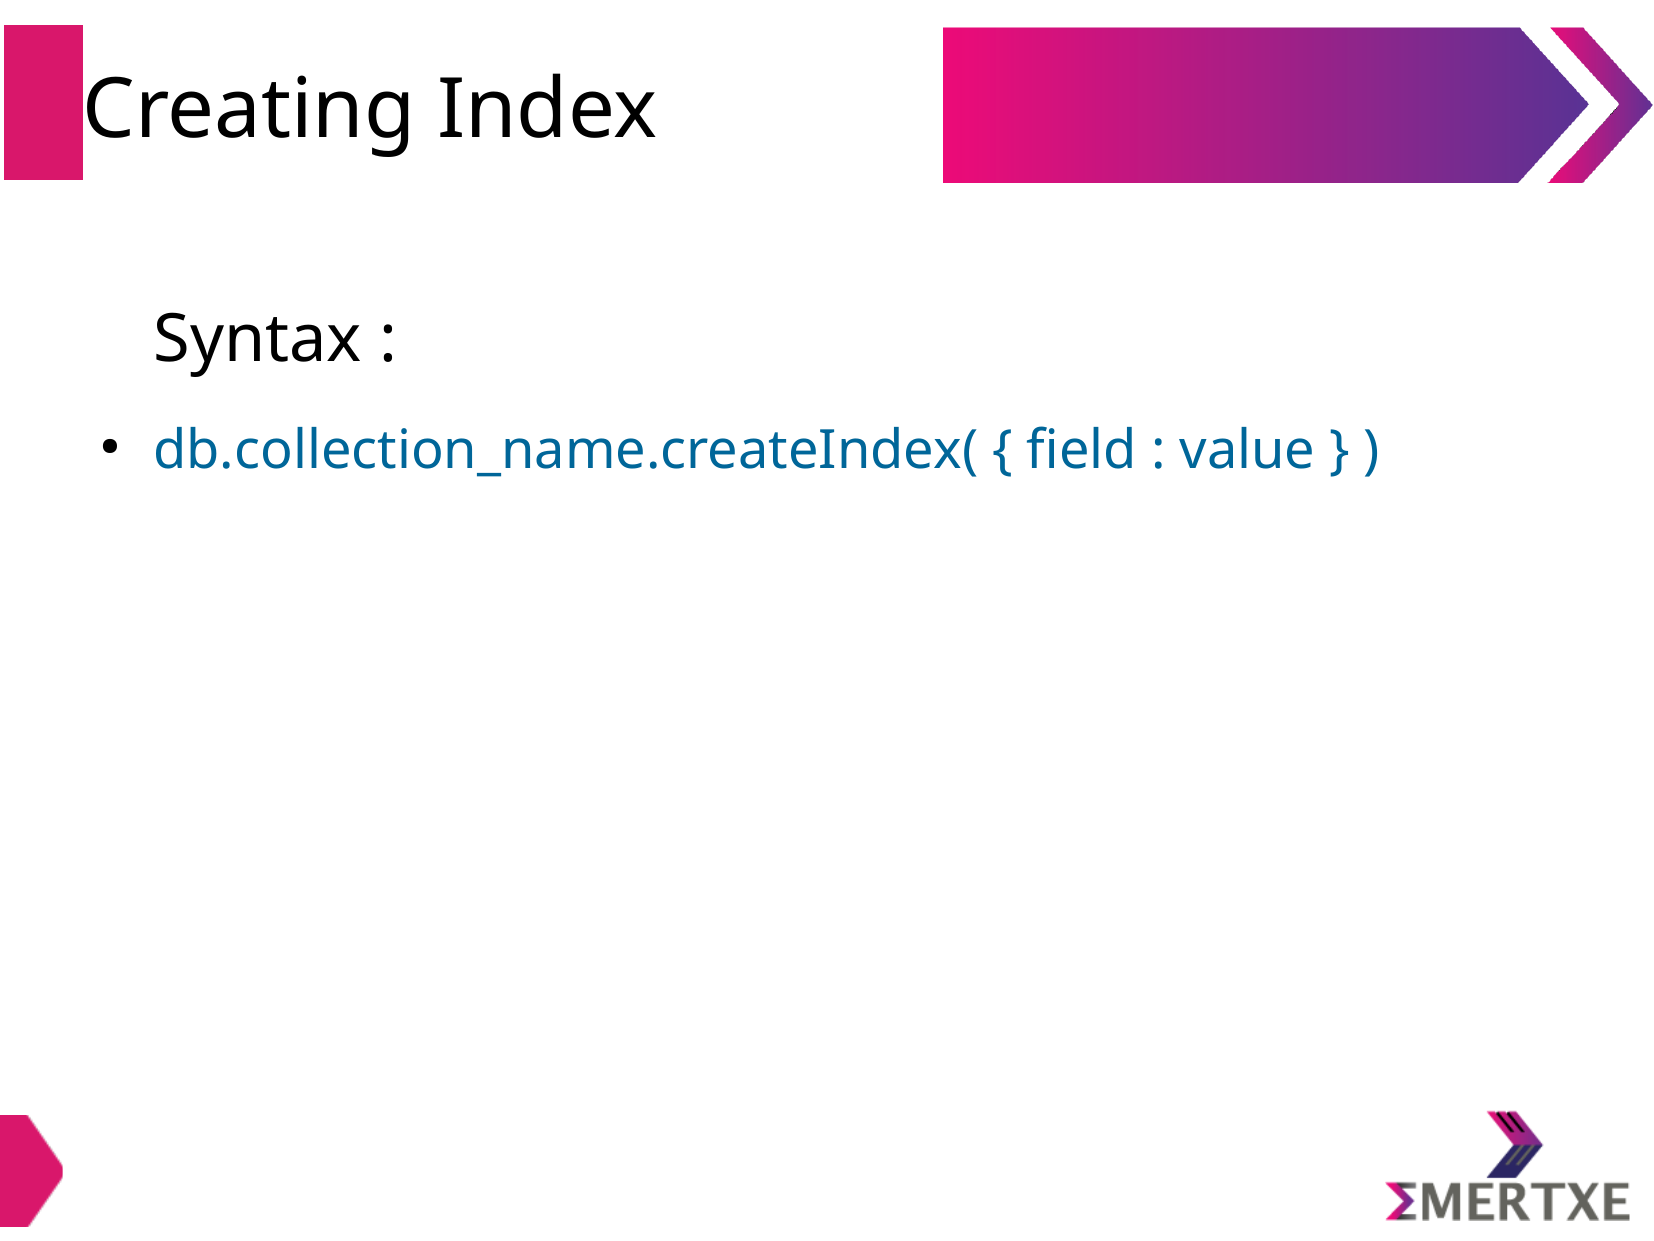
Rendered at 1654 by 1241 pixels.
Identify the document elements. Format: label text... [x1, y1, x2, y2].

picture [1385, 1107, 1631, 1221]
list Syntax : db.collection_name.createIndex( { field : value } ) [82, 290, 1571, 1010]
picture [1571, 27, 1653, 183]
title Creating Index [82, 2, 1571, 210]
